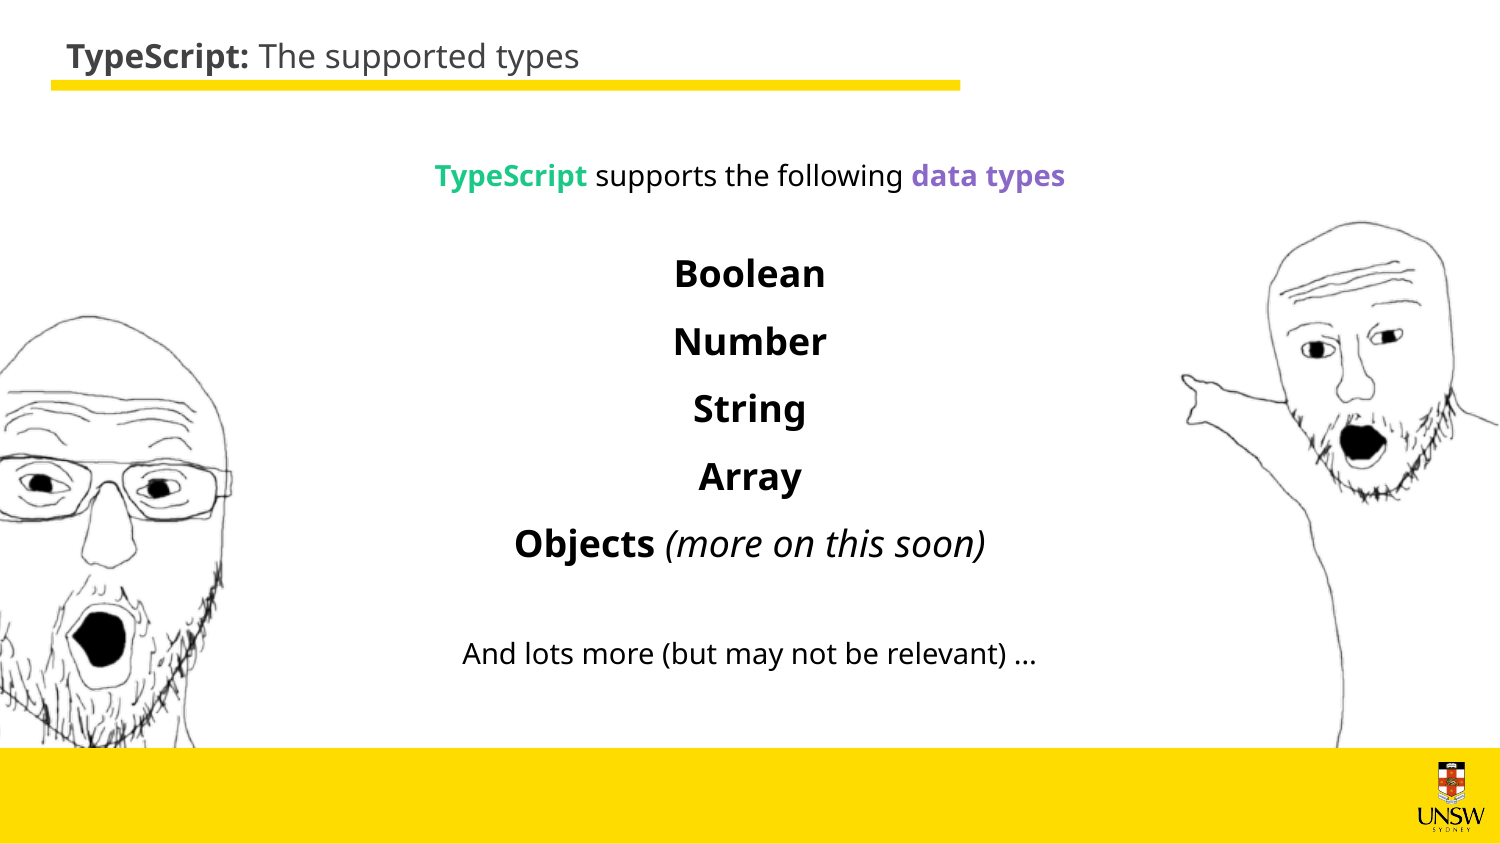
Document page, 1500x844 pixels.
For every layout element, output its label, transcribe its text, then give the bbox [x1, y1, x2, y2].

text_box [51, 79, 961, 91]
text_box TypeScript supports the following data types Boolean Number String Array Objects (more on this soon) And lots more (but may not be relevant) … [179, 142, 1321, 756]
picture [1154, 161, 1500, 748]
picture [1418, 762, 1485, 832]
picture [0, 161, 288, 748]
text_box TypeScript: The supported types [51, 20, 1449, 91]
